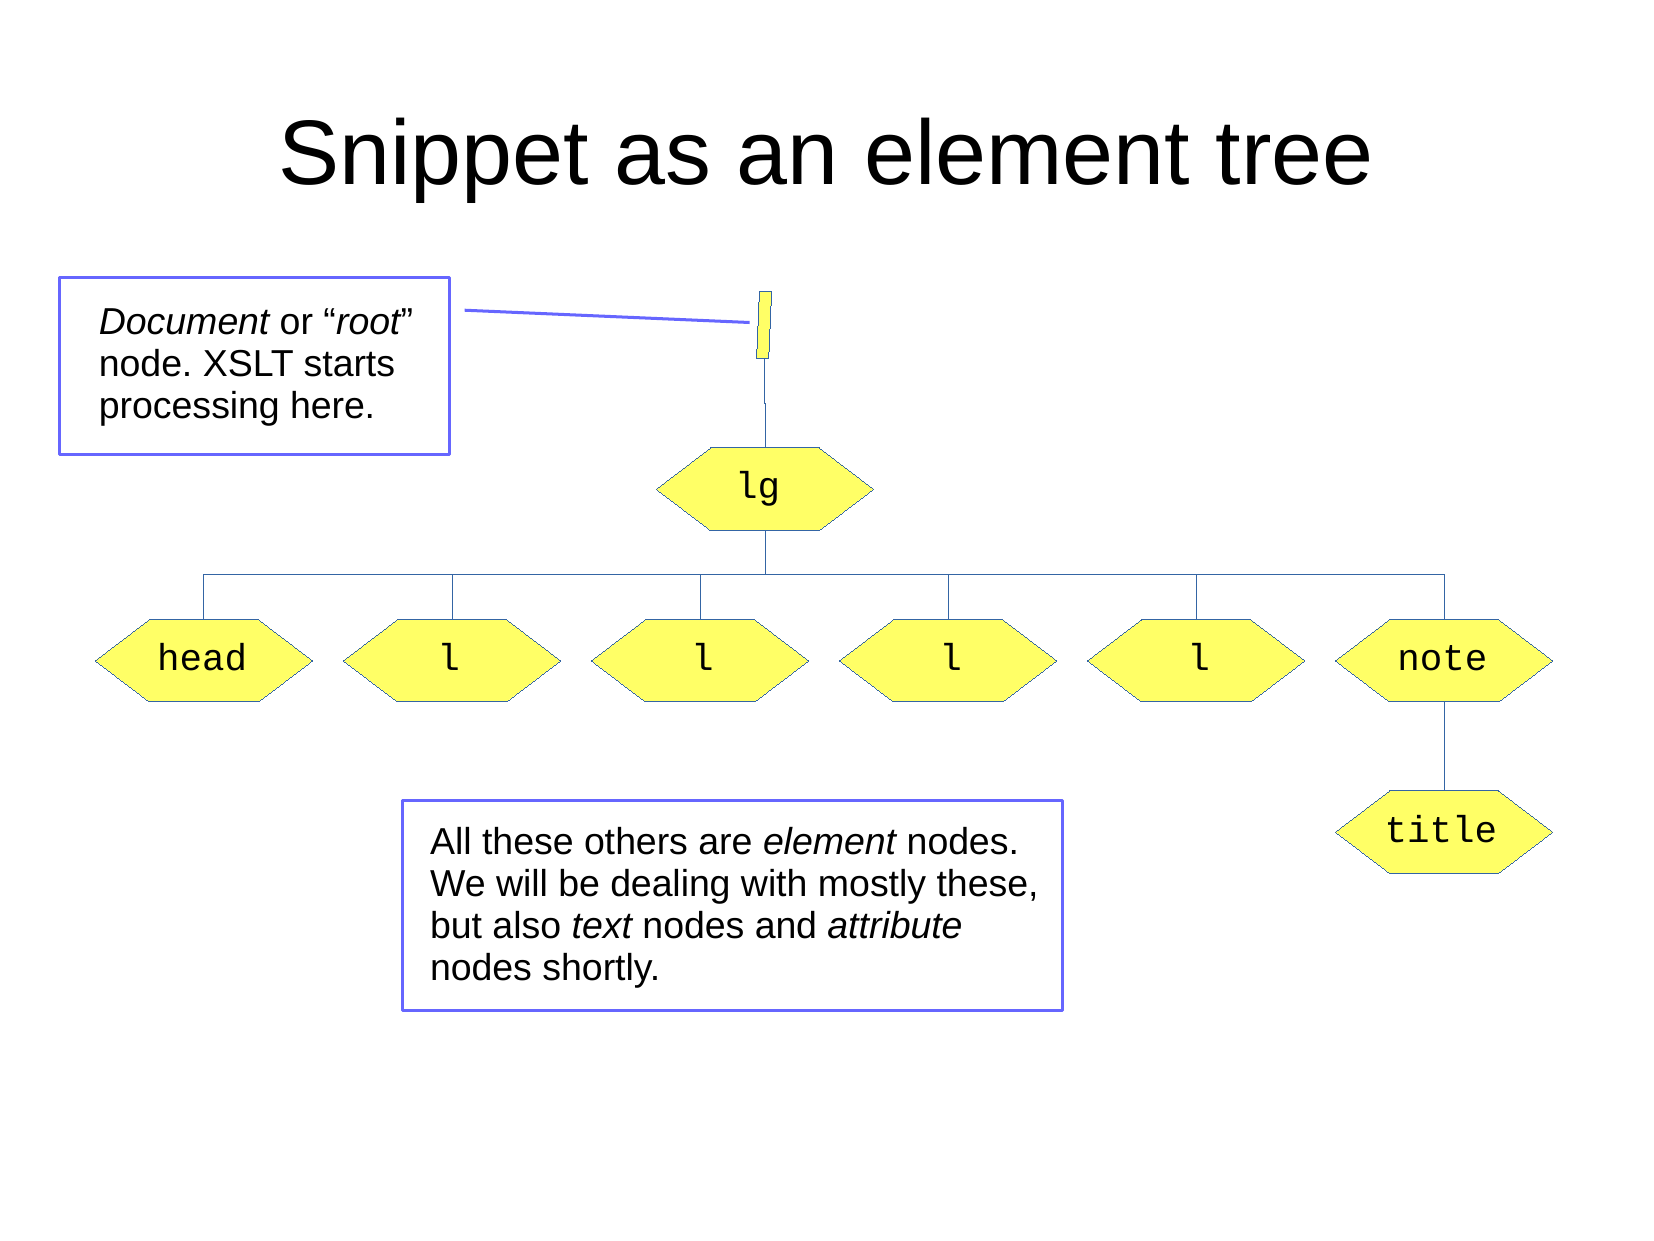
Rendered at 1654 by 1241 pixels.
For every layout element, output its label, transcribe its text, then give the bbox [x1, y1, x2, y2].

text_box [1335, 806, 1369, 858]
text_box [756, 291, 772, 359]
text_box [60, 277, 450, 455]
text_box l [1172, 631, 1220, 690]
text_box [1087, 619, 1305, 702]
text_box [839, 619, 1057, 702]
text_box [1519, 806, 1553, 858]
text_box l [676, 631, 724, 690]
title Snippet as an element tree [82, 49, 1571, 257]
text_box All these others are element nodes. We will be dealing with mostly these, but also text nodes and attribute nodes shortly. [415, 812, 1055, 996]
text_box [402, 800, 1063, 1011]
text_box head [142, 632, 266, 690]
text_box [1373, 790, 1515, 803]
text_box [95, 619, 313, 702]
text_box [343, 619, 561, 702]
text_box l [924, 631, 972, 690]
text_box [464, 310, 750, 323]
text_box [656, 447, 874, 531]
text_box note [1382, 632, 1506, 690]
text_box l [422, 631, 470, 691]
text_box [1335, 619, 1553, 702]
text_box [1373, 861, 1515, 874]
text_box [591, 619, 809, 702]
text_box title [1369, 803, 1519, 861]
text_box lg [720, 459, 810, 519]
text_box Document or “root” node. XSLT starts processing here. [84, 292, 428, 434]
